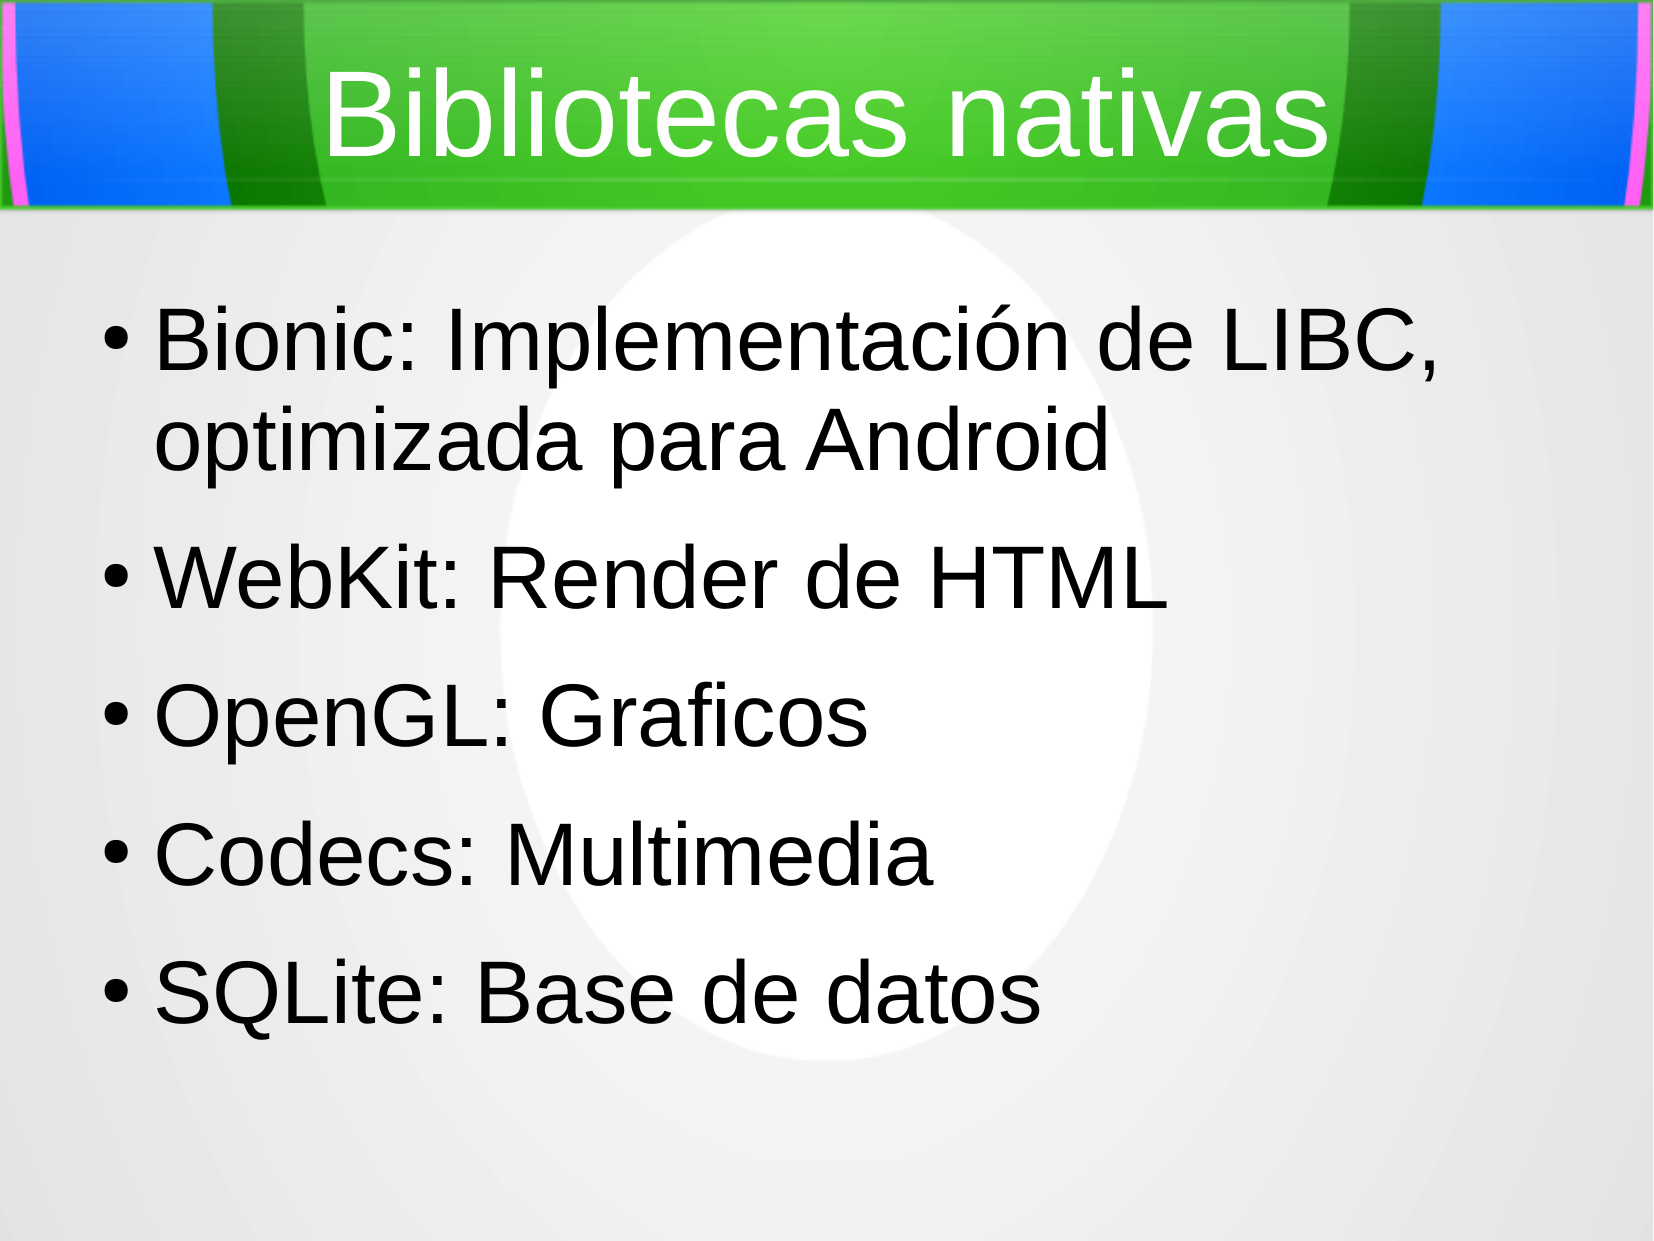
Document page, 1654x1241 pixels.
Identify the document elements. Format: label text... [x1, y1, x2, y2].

title Bibliotecas nativas [82, 45, 1571, 183]
picture [0, 0, 1654, 1241]
list Bionic: Implementación de LIBC, optimizada para Android WebKit: Render de HTML OpenGL: Graficos Codecs: Multimedia SQLite: Base de datos [82, 290, 1538, 1111]
